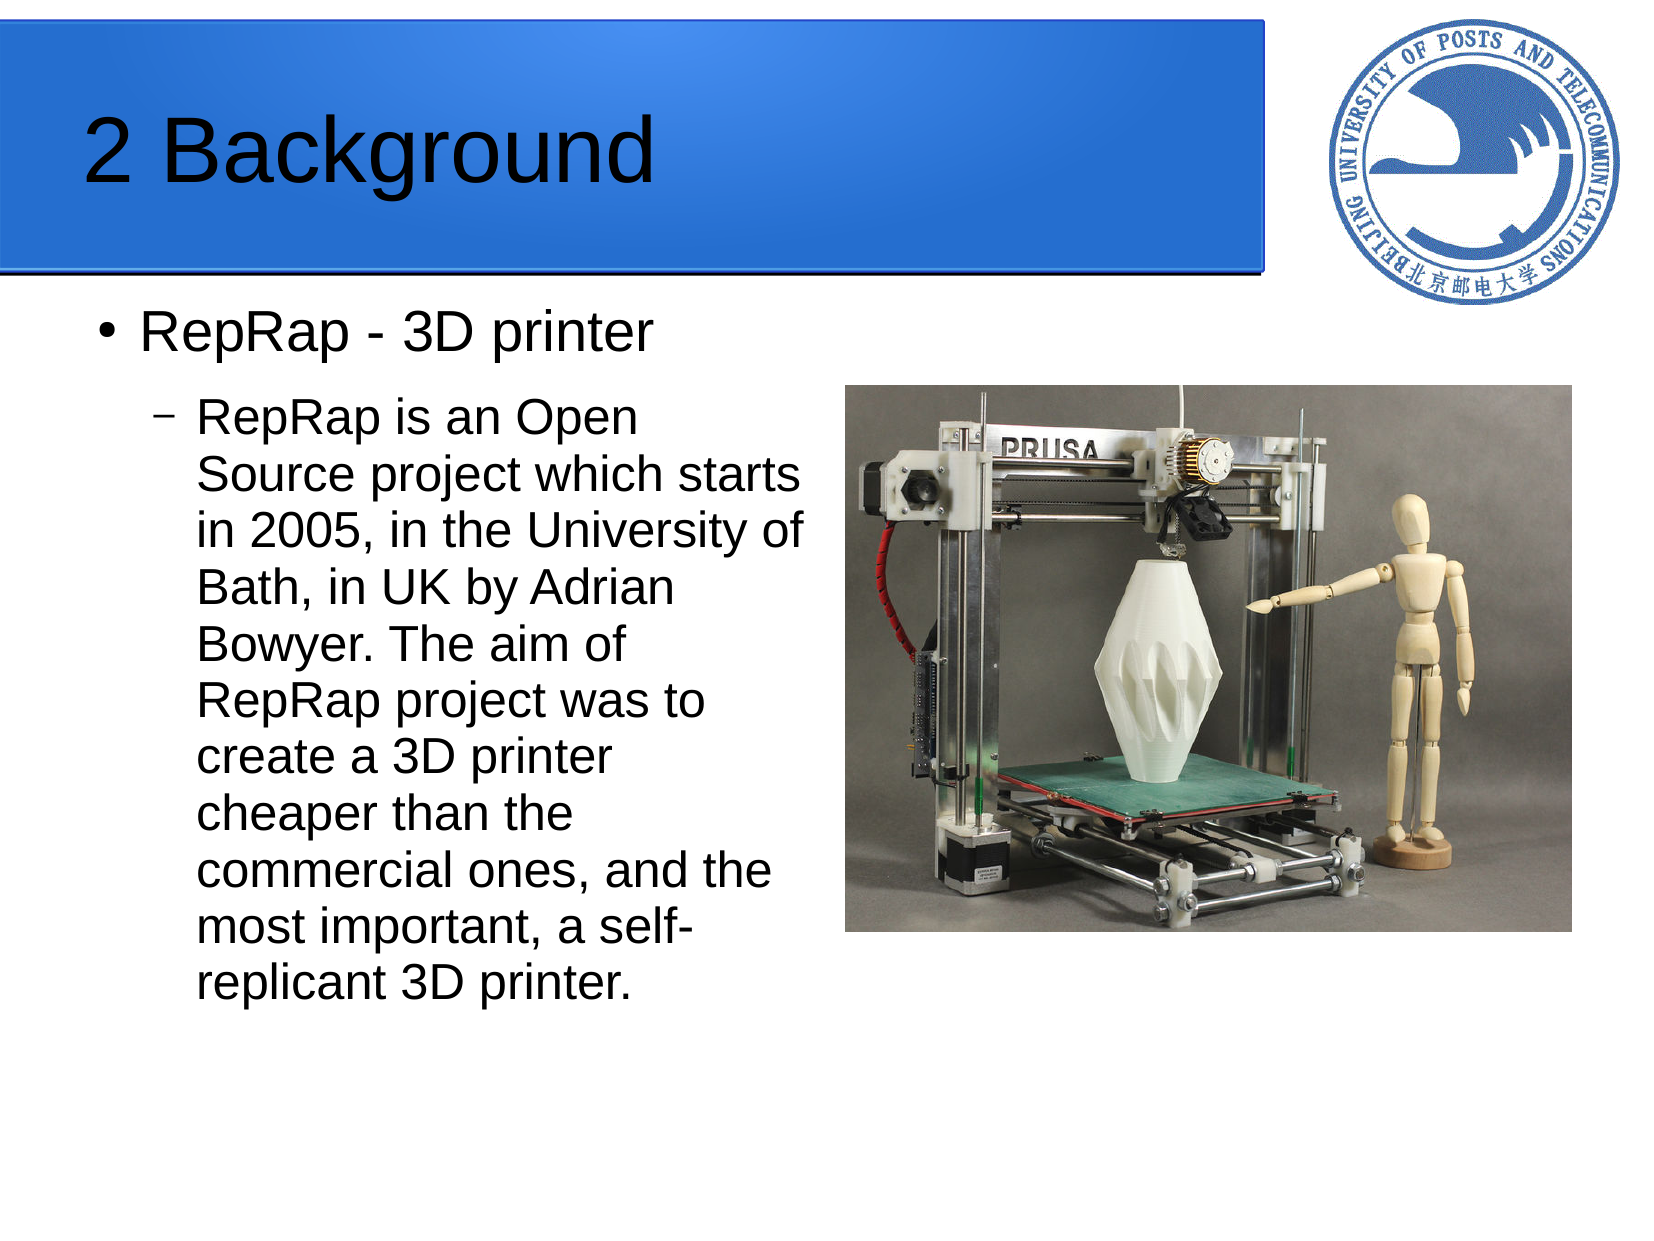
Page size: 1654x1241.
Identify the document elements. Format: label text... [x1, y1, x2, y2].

picture [1318, 15, 1635, 315]
picture [845, 385, 1572, 932]
title 2 Background [82, 47, 1235, 252]
list RepRap - 3D printer RepRap is an Open Source project which starts in 2005, in the University of Bath, in UK by Adrian Bowyer. The aim of RepRap project was to create a 3D printer cheaper than the commercial ones, and the most important, a self-replicant 3D printer. [82, 299, 809, 1019]
